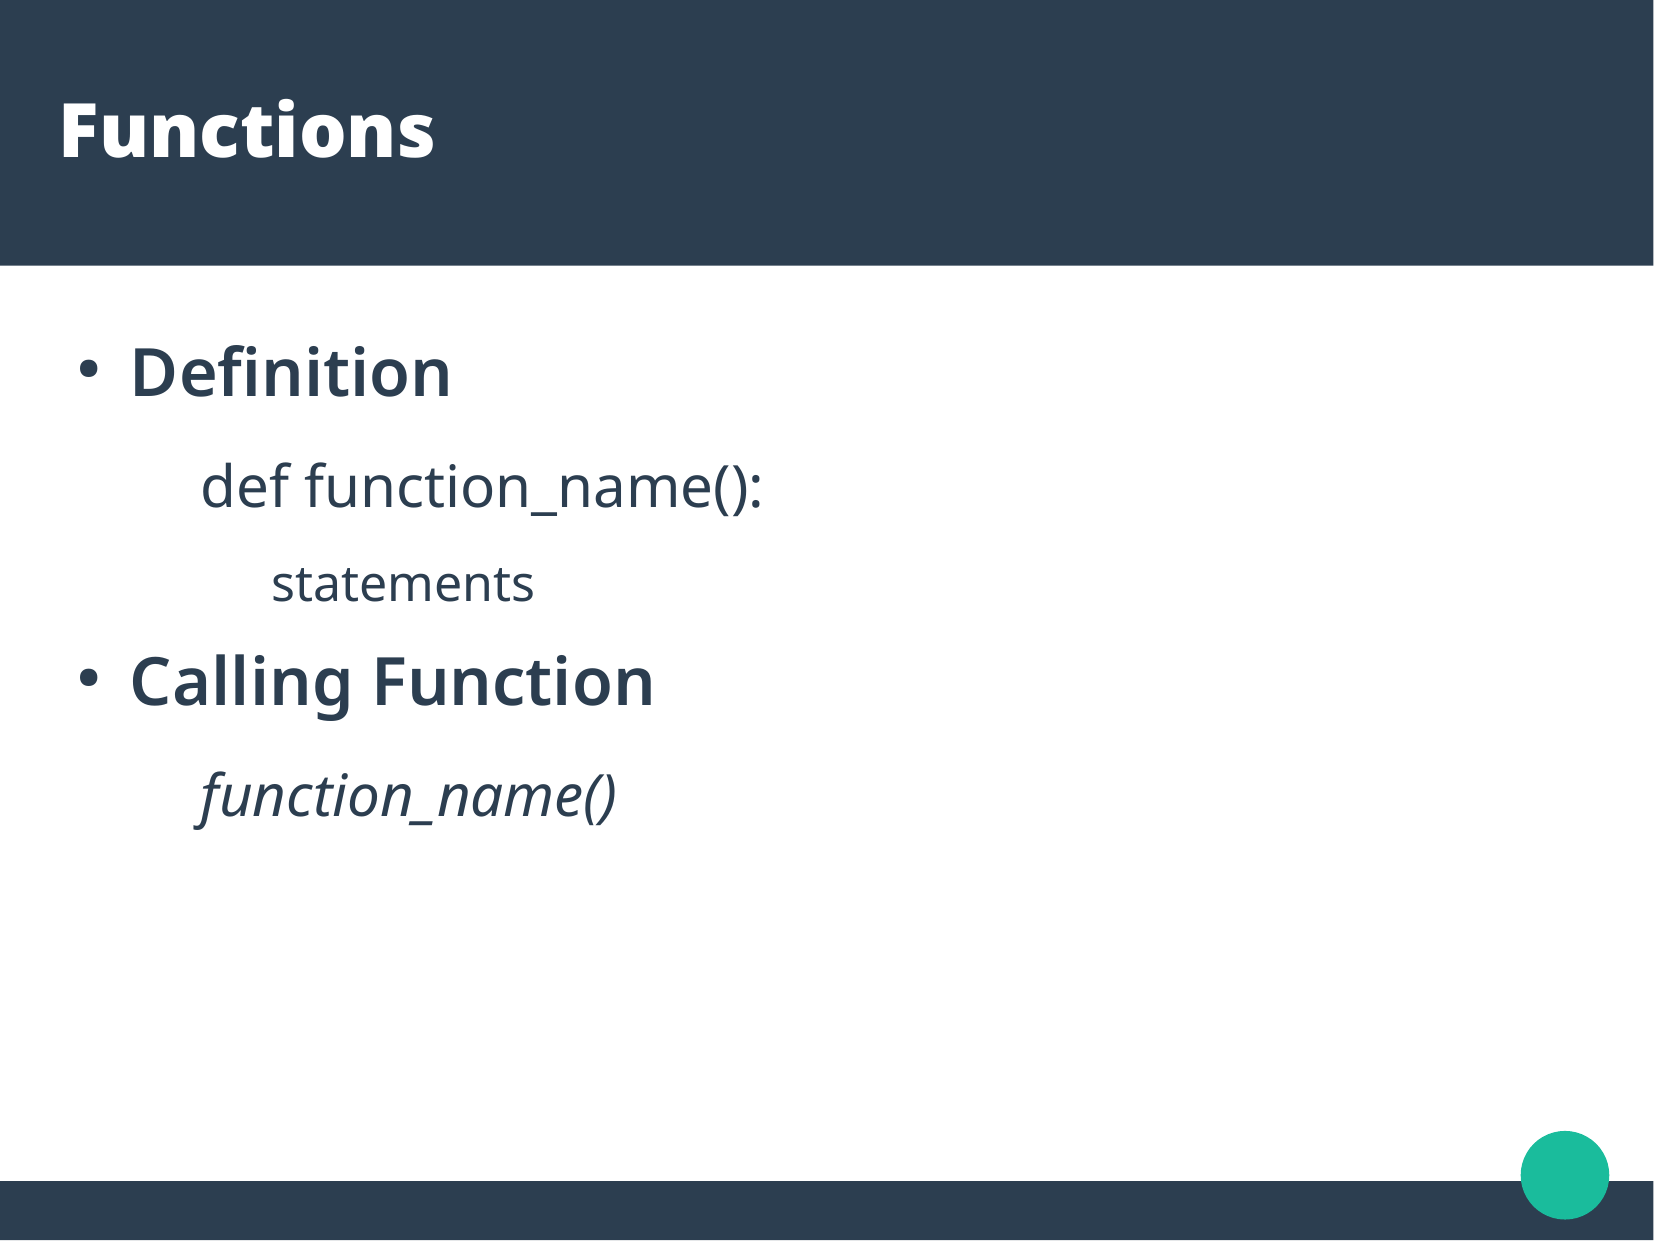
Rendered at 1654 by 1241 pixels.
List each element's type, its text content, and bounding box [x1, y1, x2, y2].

list Definition def function_name(): statements Calling Function function_name() [59, 324, 1595, 1152]
title Functions [59, 49, 1595, 207]
